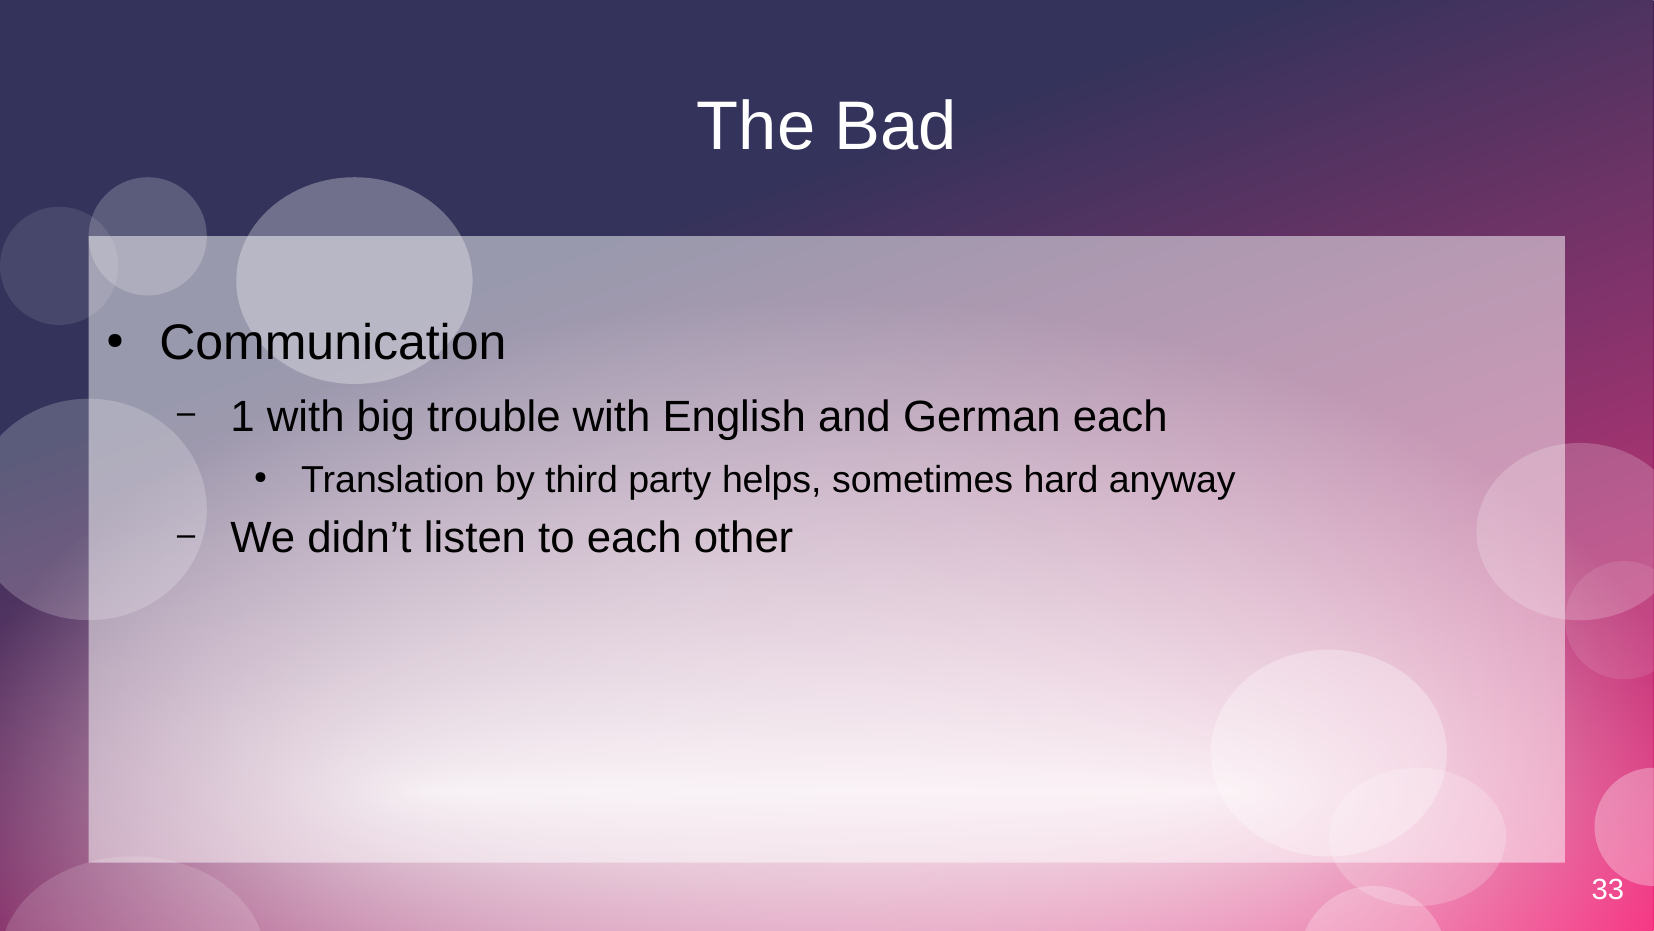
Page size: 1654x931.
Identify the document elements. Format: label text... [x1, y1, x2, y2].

list Communication 1 with big trouble with English and German each Translation by third party helps, sometimes hard anyway We didn’t listen to each other [88, 236, 1565, 863]
title The Bad [88, 44, 1565, 207]
